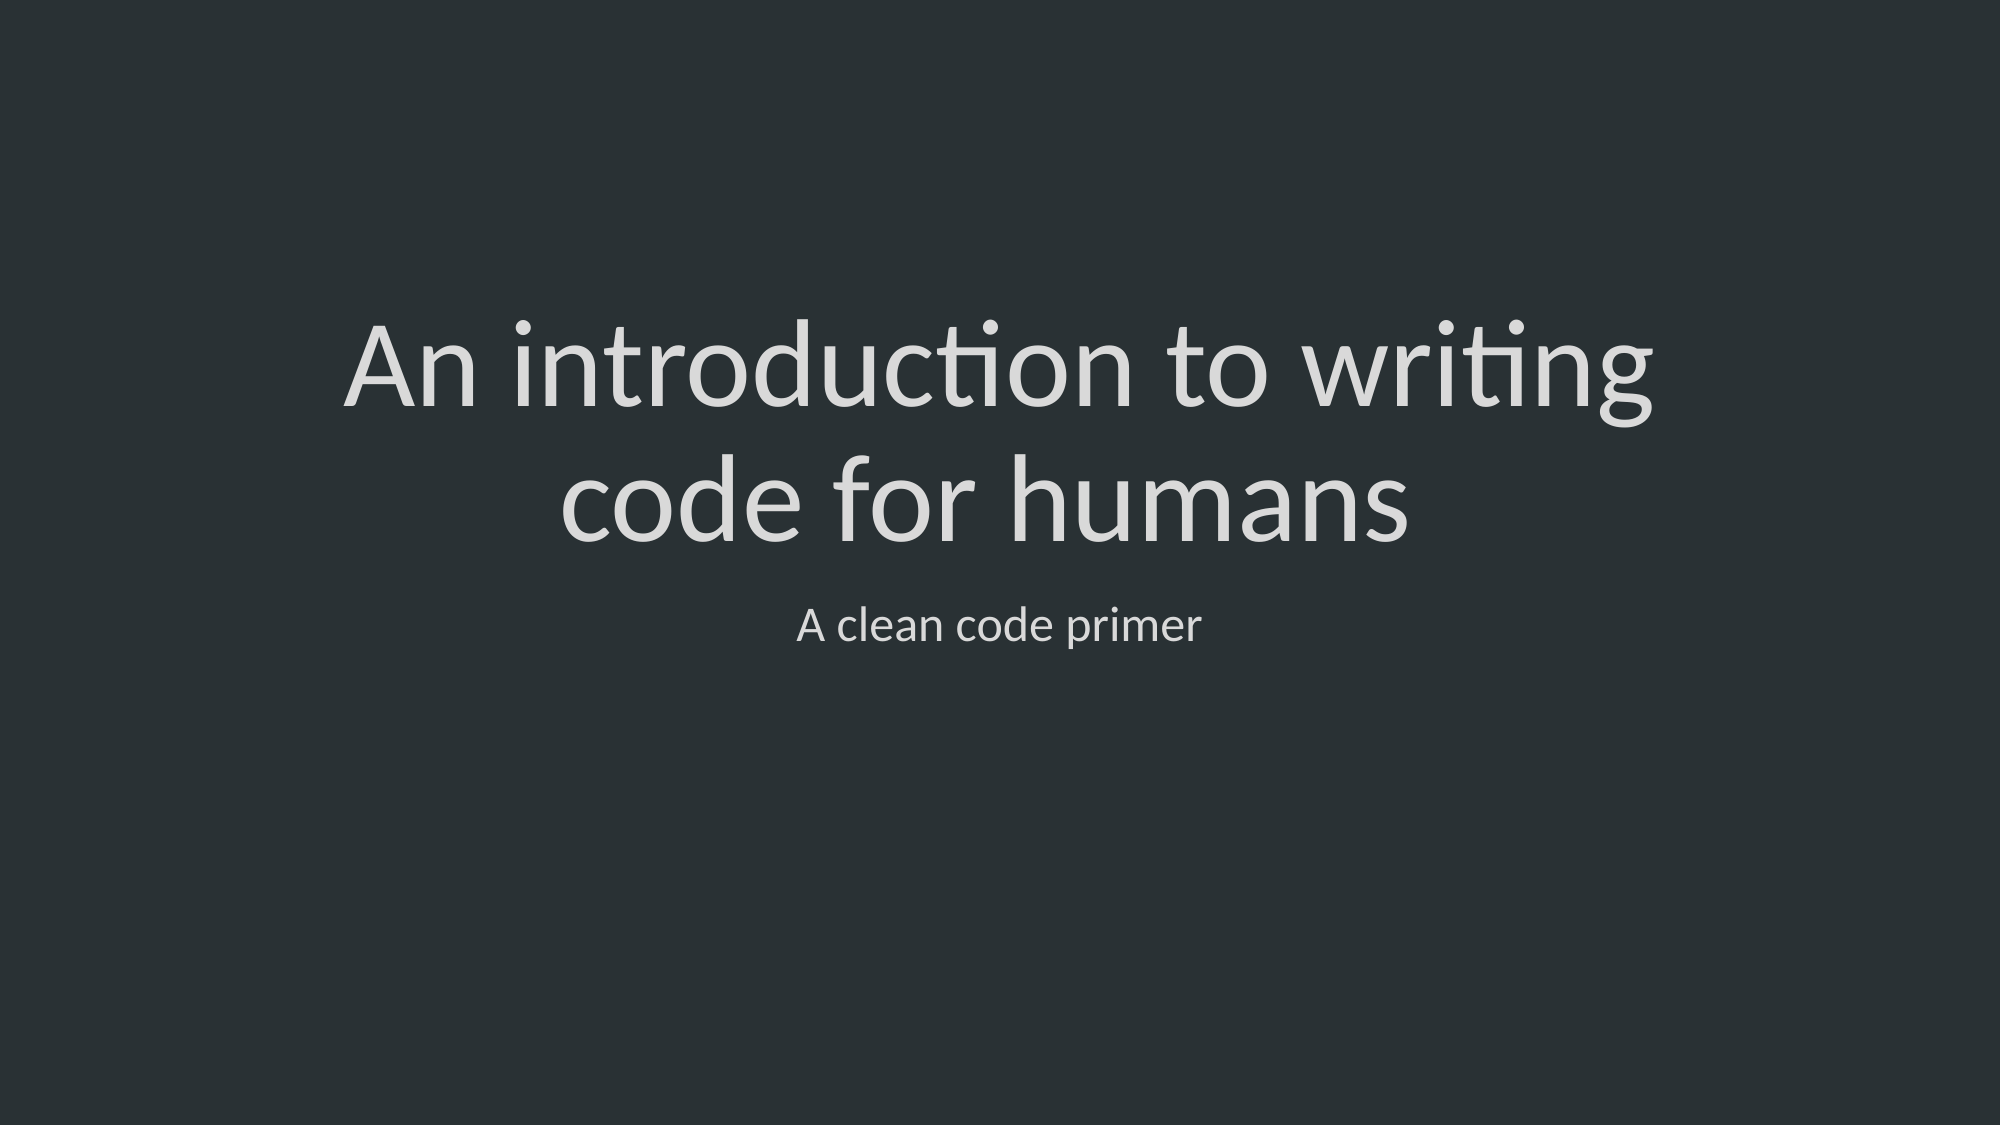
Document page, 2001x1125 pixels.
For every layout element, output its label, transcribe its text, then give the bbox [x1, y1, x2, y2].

text_box An introduction to writing code for humans [249, 184, 1750, 576]
text_box A clean code primer [249, 590, 1750, 863]
